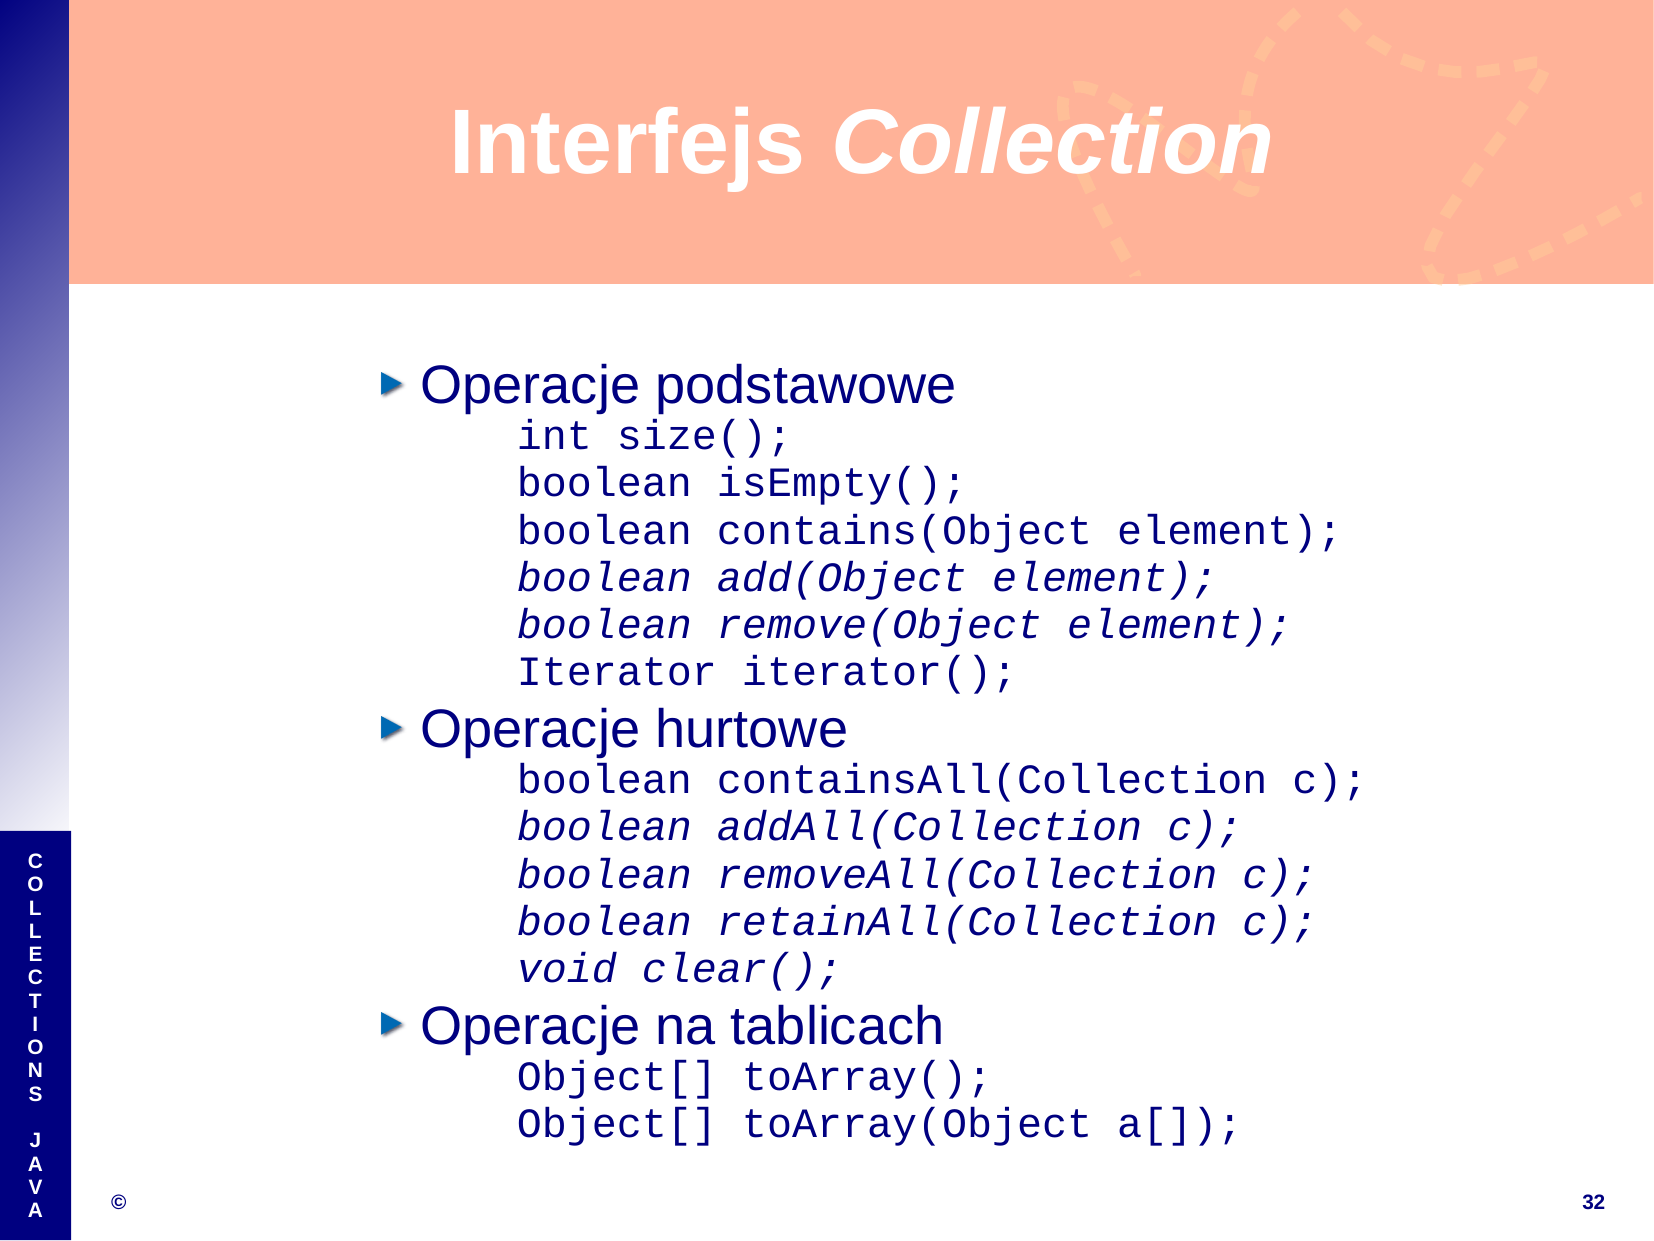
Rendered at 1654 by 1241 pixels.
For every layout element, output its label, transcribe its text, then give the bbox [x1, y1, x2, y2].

text_box C O L L E C T I O N S J A V A [0, 830, 71, 1241]
title Interfejs Collection [70, 37, 1654, 246]
list Operacje podstawowe int size(); boolean isEmpty(); boolean contains(Object element); boolean add(Object element); boolean remove(Object element); Iterator iterator(); Operacje hurtowe boolean containsAll(Collection c); boolean addAll(Collection c); boolean removeAll(Collection c); boolean retainAll(Collection c); void clear(); Operacje na tablicach Object[] toArray(); Object[] toArray(Object a[]); [349, 354, 1376, 1151]
